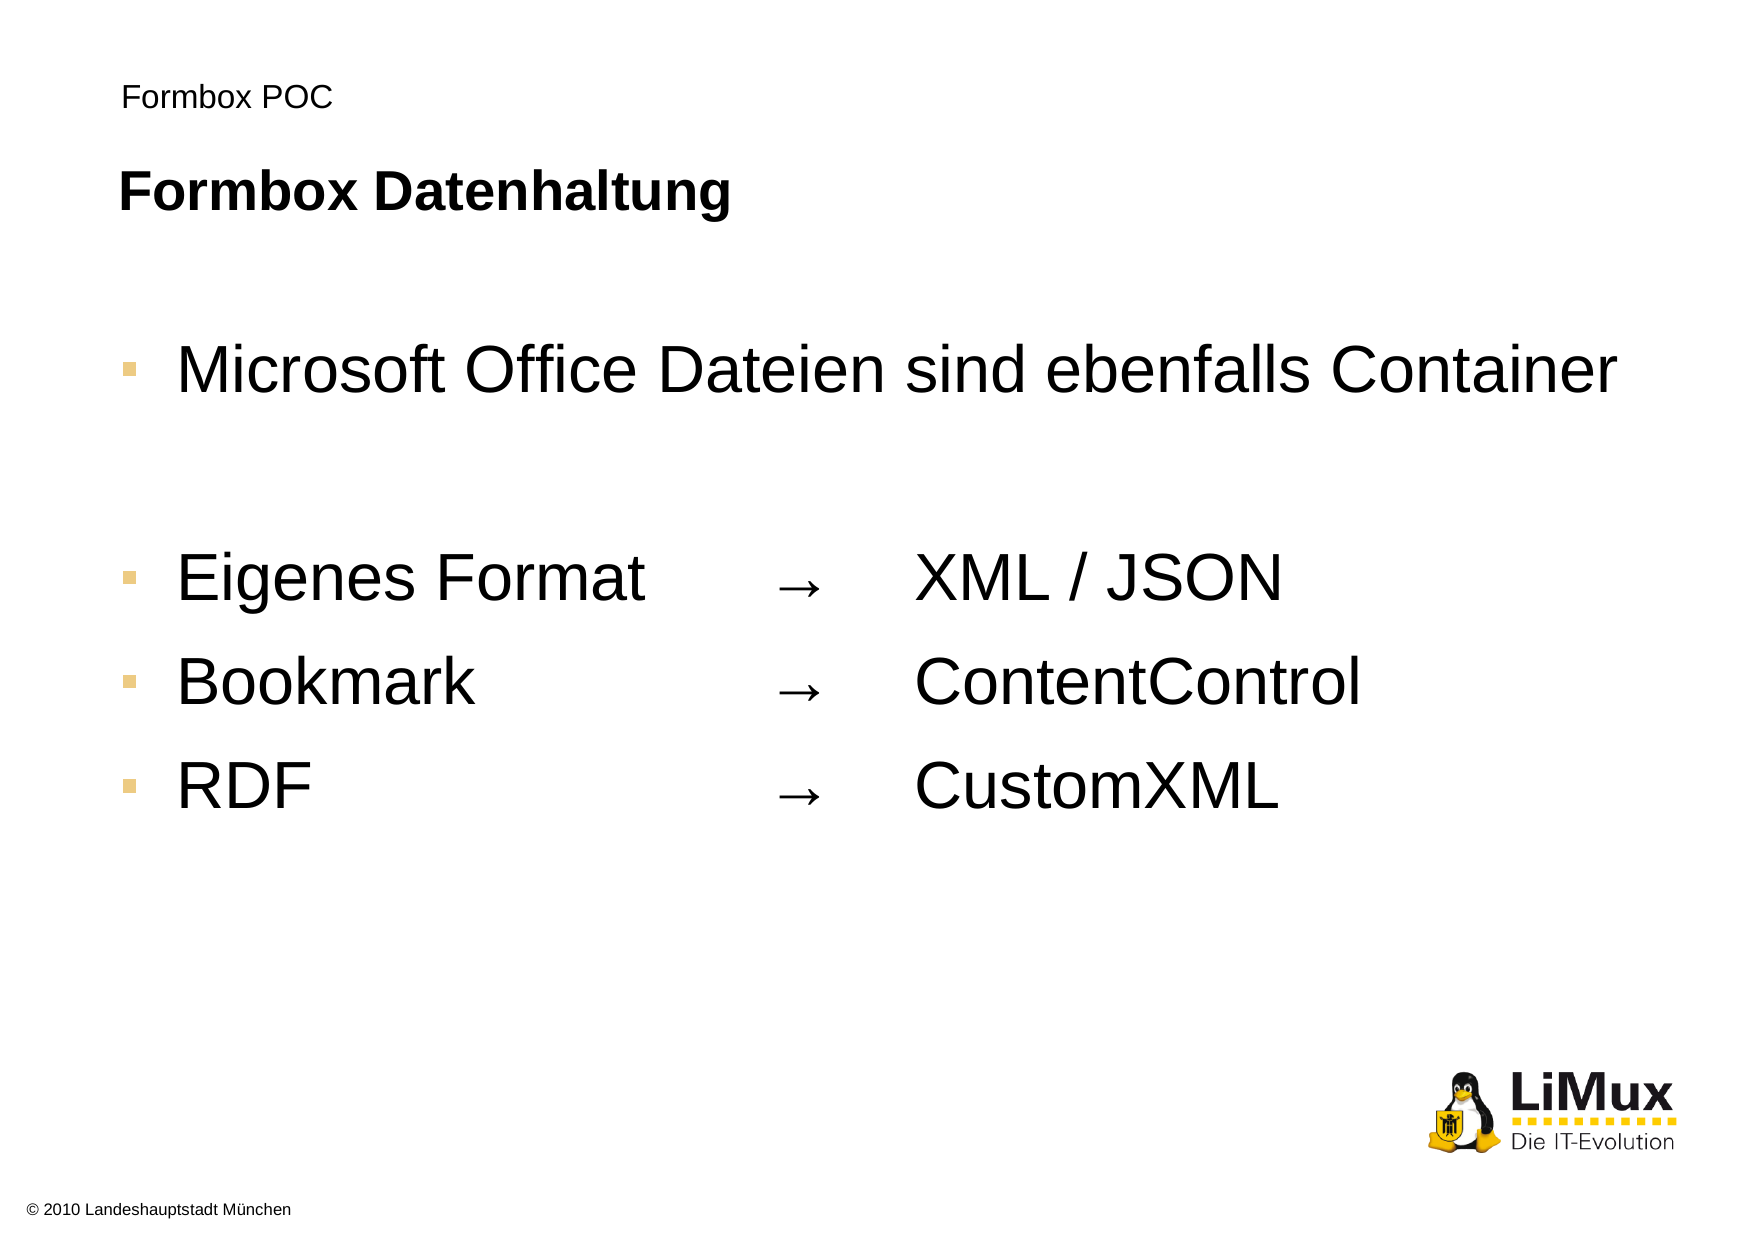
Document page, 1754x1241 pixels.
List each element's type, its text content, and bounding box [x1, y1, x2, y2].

list Microsoft Office Dateien sind ebenfalls Container Eigenes Format → XML / JSON Bookmark → ContentControl RDF → CustomXML [105, 331, 1684, 1150]
picture [1417, 1059, 1731, 1173]
title Formbox Datenhaltung [118, 159, 1697, 308]
